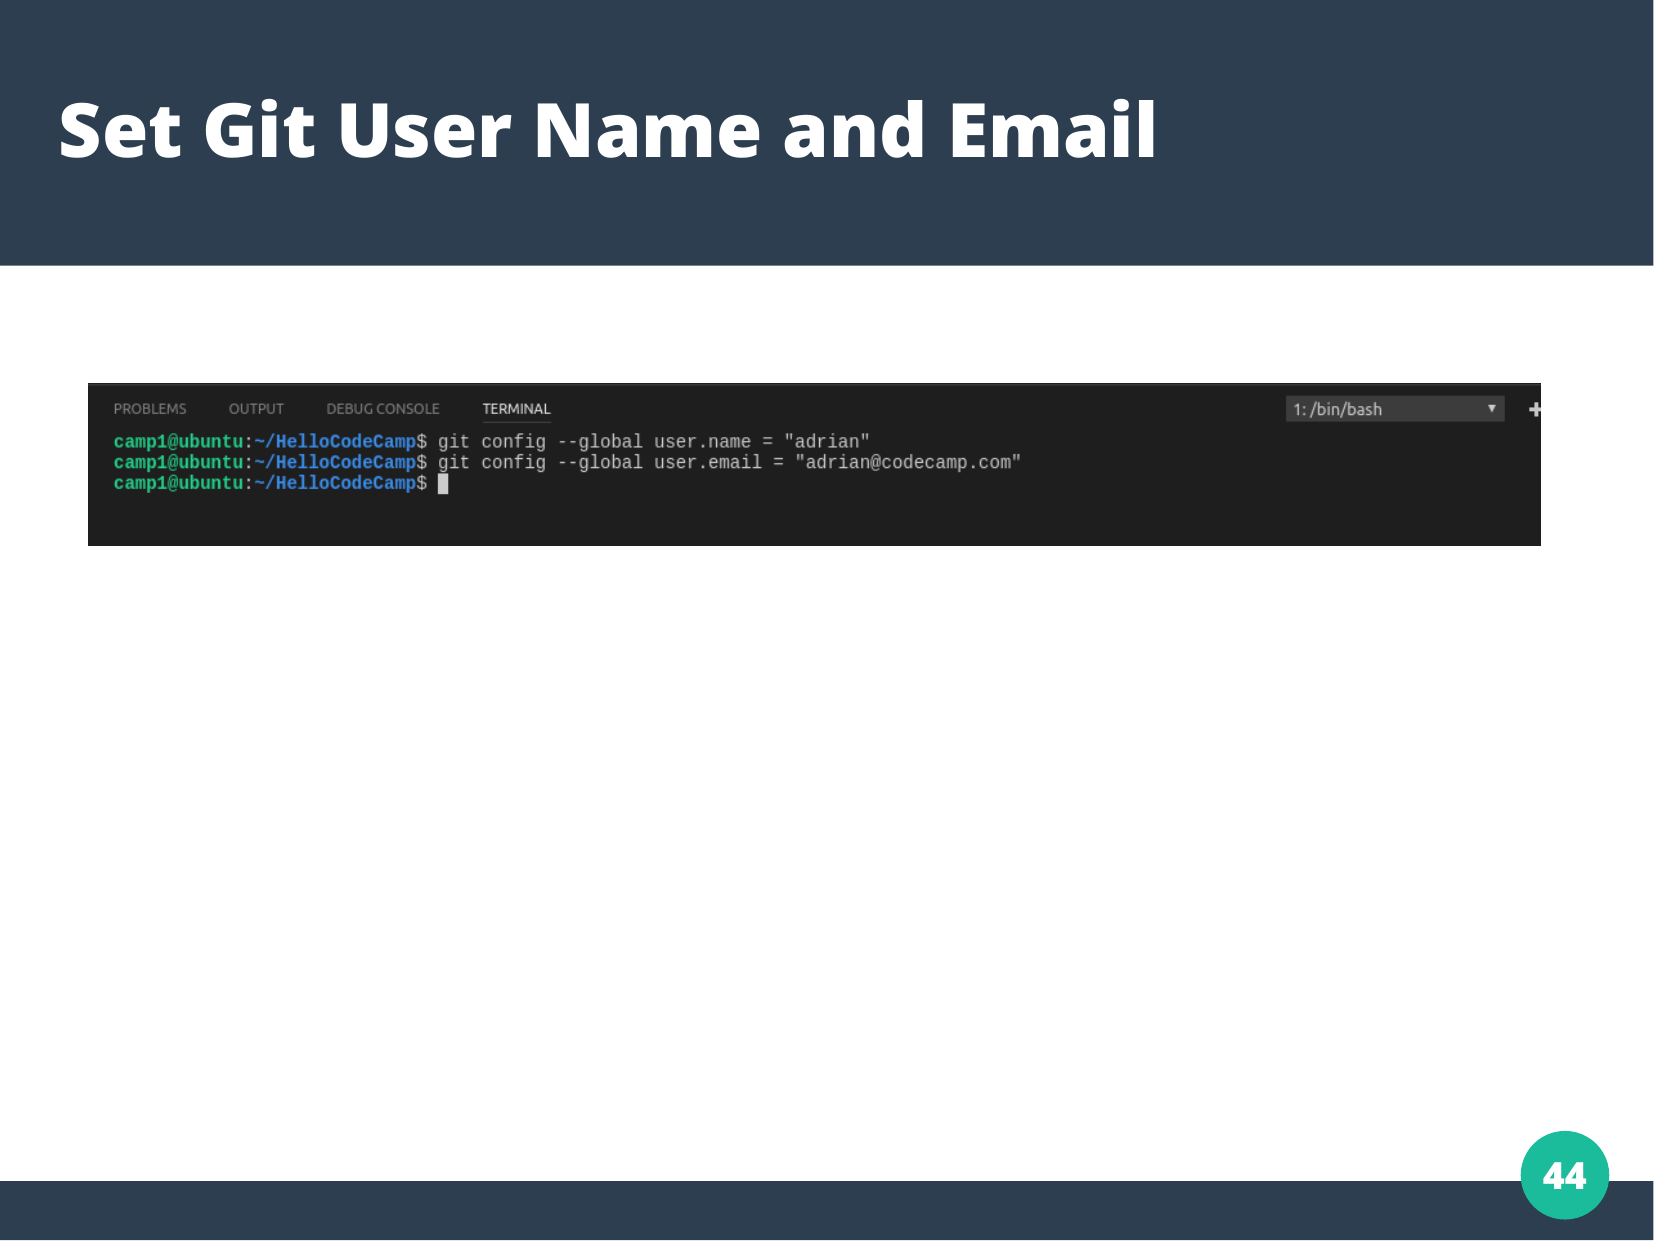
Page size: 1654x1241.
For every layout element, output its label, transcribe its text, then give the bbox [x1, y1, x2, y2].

title Set Git User Name and Email [59, 49, 1595, 207]
picture [88, 383, 1541, 546]
